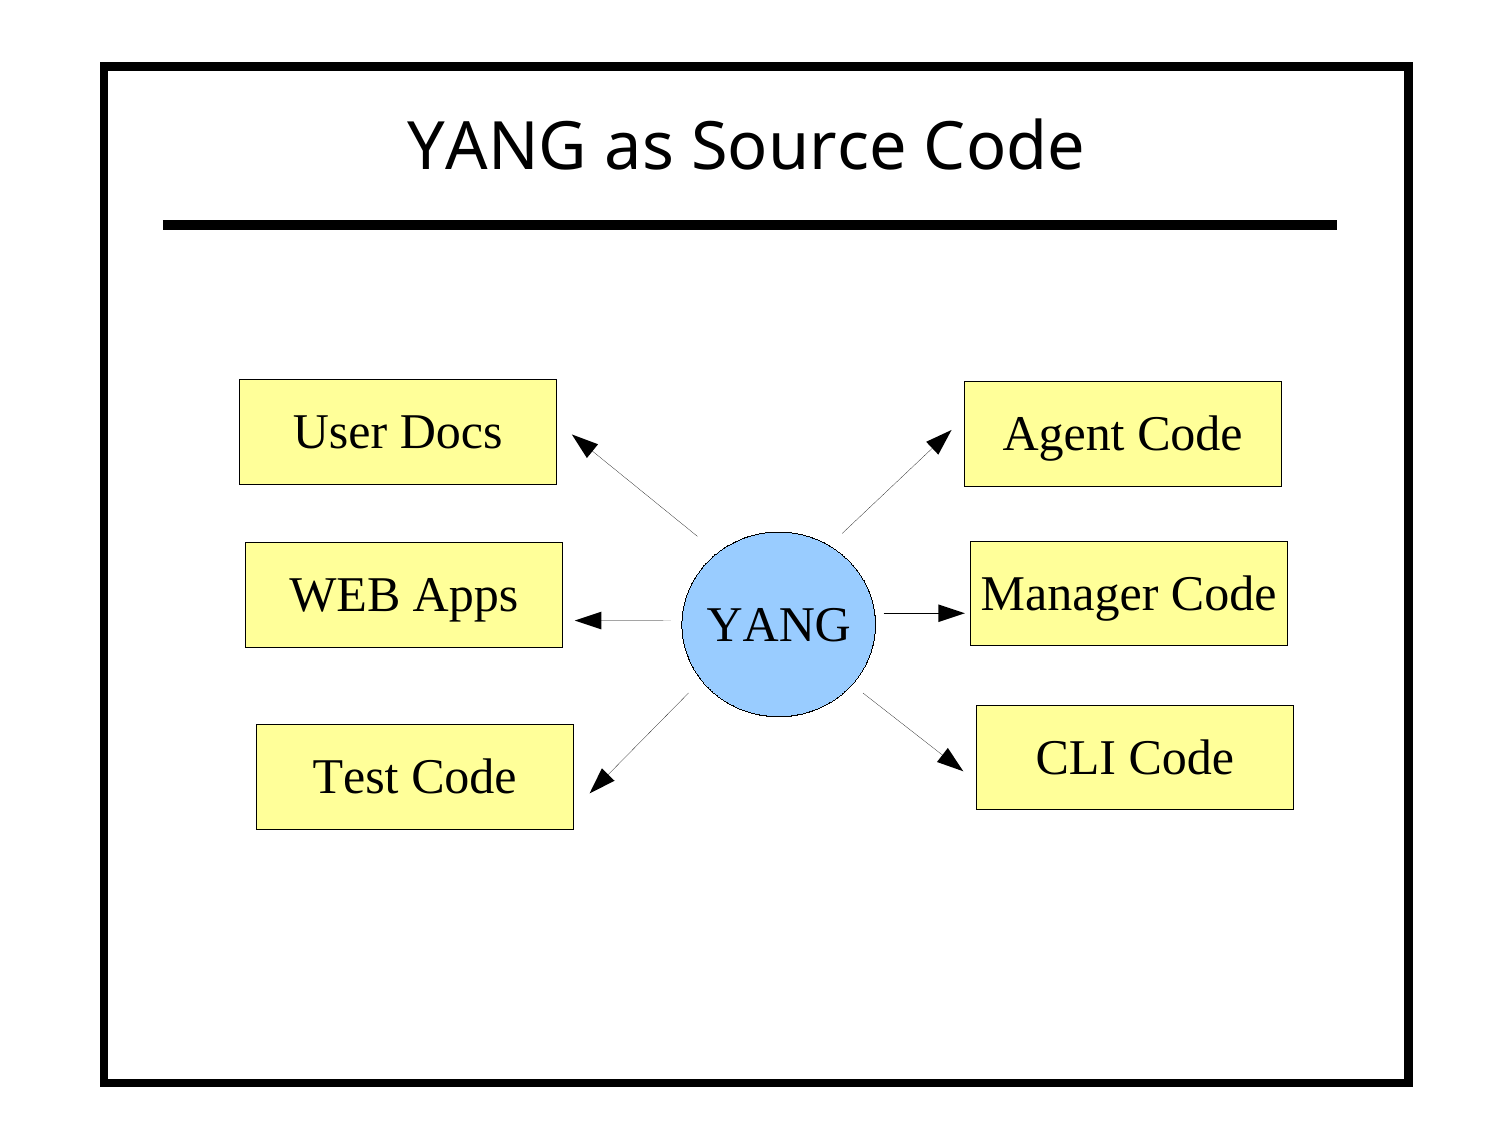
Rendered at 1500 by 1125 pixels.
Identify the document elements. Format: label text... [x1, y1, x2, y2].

text_box CLI Code [976, 705, 1294, 810]
text_box Test Code [256, 724, 574, 830]
text_box YANG [681, 532, 876, 717]
text_box Agent Code [964, 381, 1282, 487]
text_box WEB Apps [245, 542, 563, 648]
text_box Manager Code [970, 541, 1288, 646]
title YANG as Source Code [162, 74, 1332, 213]
text_box User Docs [239, 379, 557, 485]
